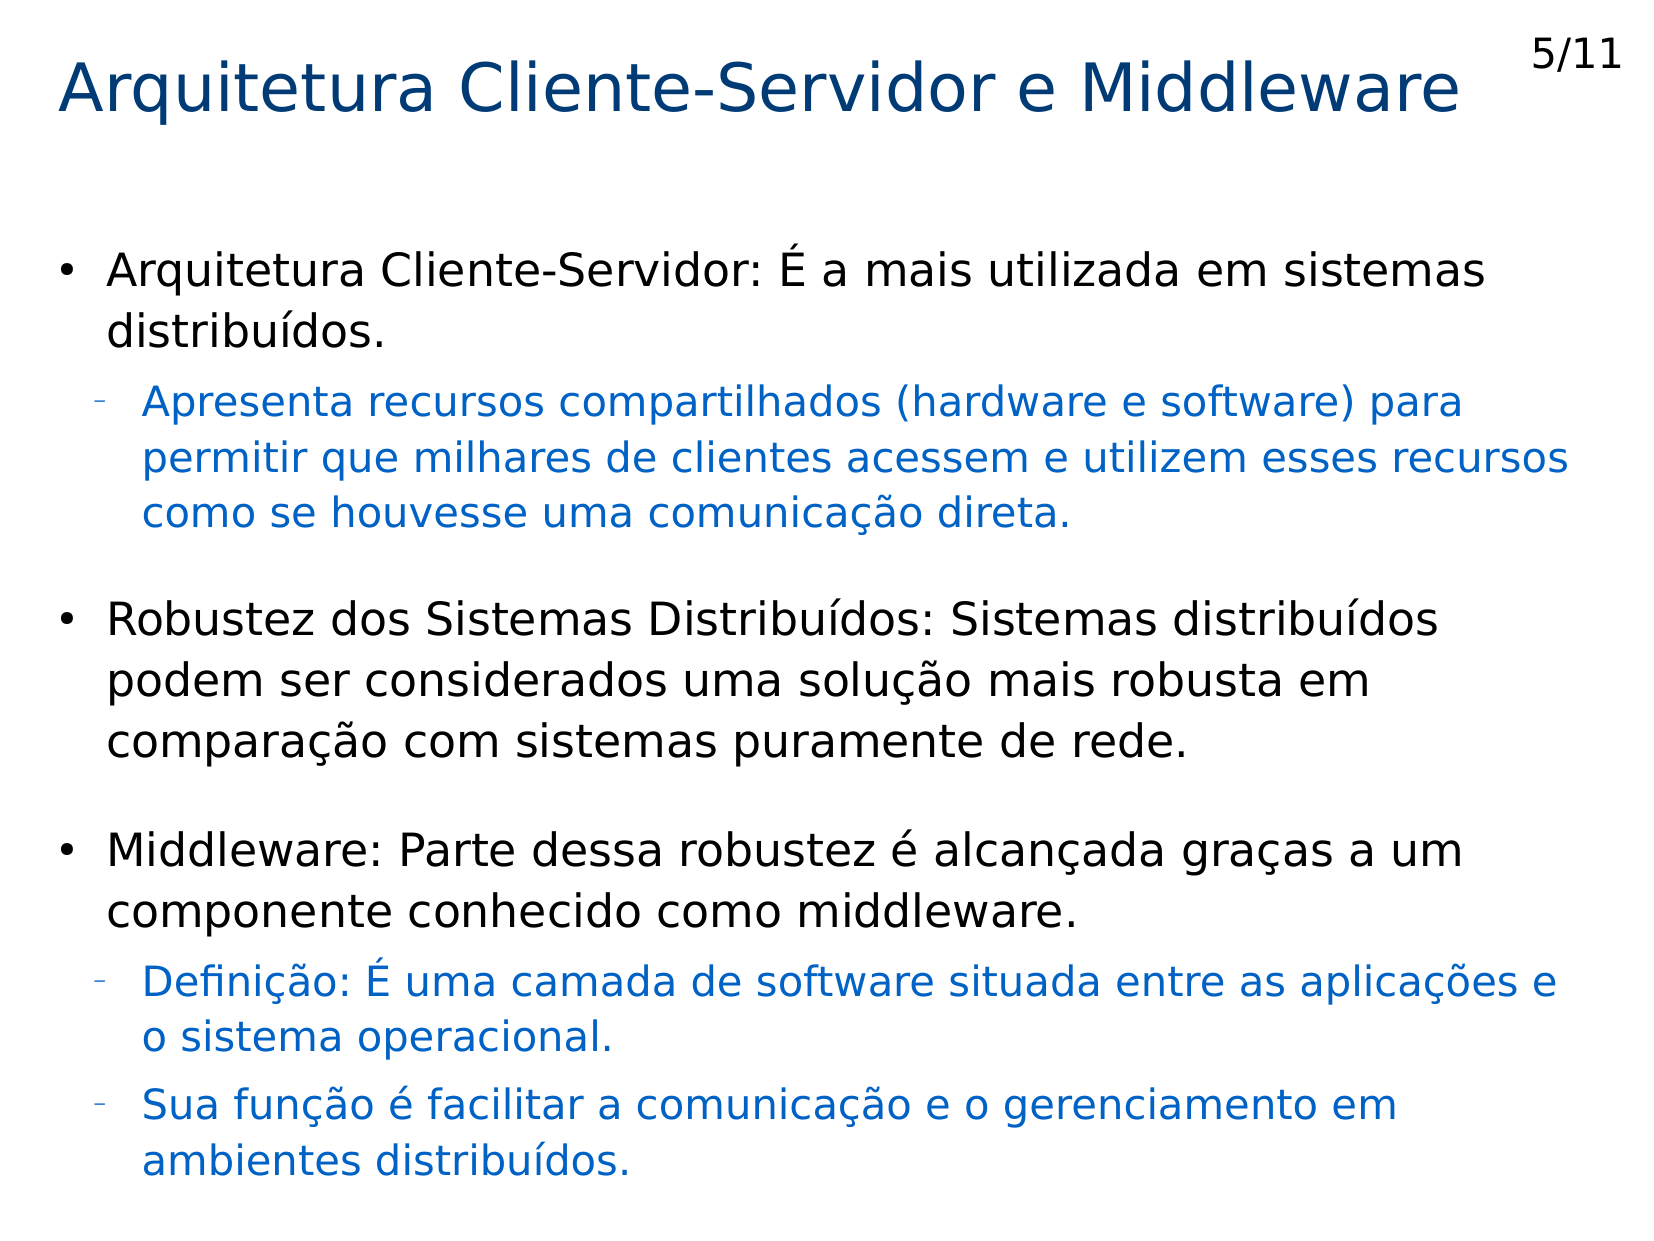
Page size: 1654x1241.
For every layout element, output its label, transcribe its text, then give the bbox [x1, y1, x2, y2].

list Arquitetura Cliente-Servidor: É a mais utilizada em sistemas distribuídos. Apresenta recursos compartilhados (hardware e software) para permitir que milhares de clientes acessem e utilizem esses recursos como se houvesse uma comunicação direta. Robustez dos Sistemas Distribuídos: Sistemas distribuídos podem ser considerados uma solução mais robusta em comparação com sistemas puramente de rede. Middleware: Parte dessa robustez é alcançada graças a um componente conhecido como middleware. Definição: É uma camada de software situada entre as aplicações e o sistema operacional. Sua função é facilitar a comunicação e o gerenciamento em ambientes distribuídos. [59, 236, 1595, 1211]
title Arquitetura Cliente-Servidor e Middleware [59, 29, 1506, 148]
